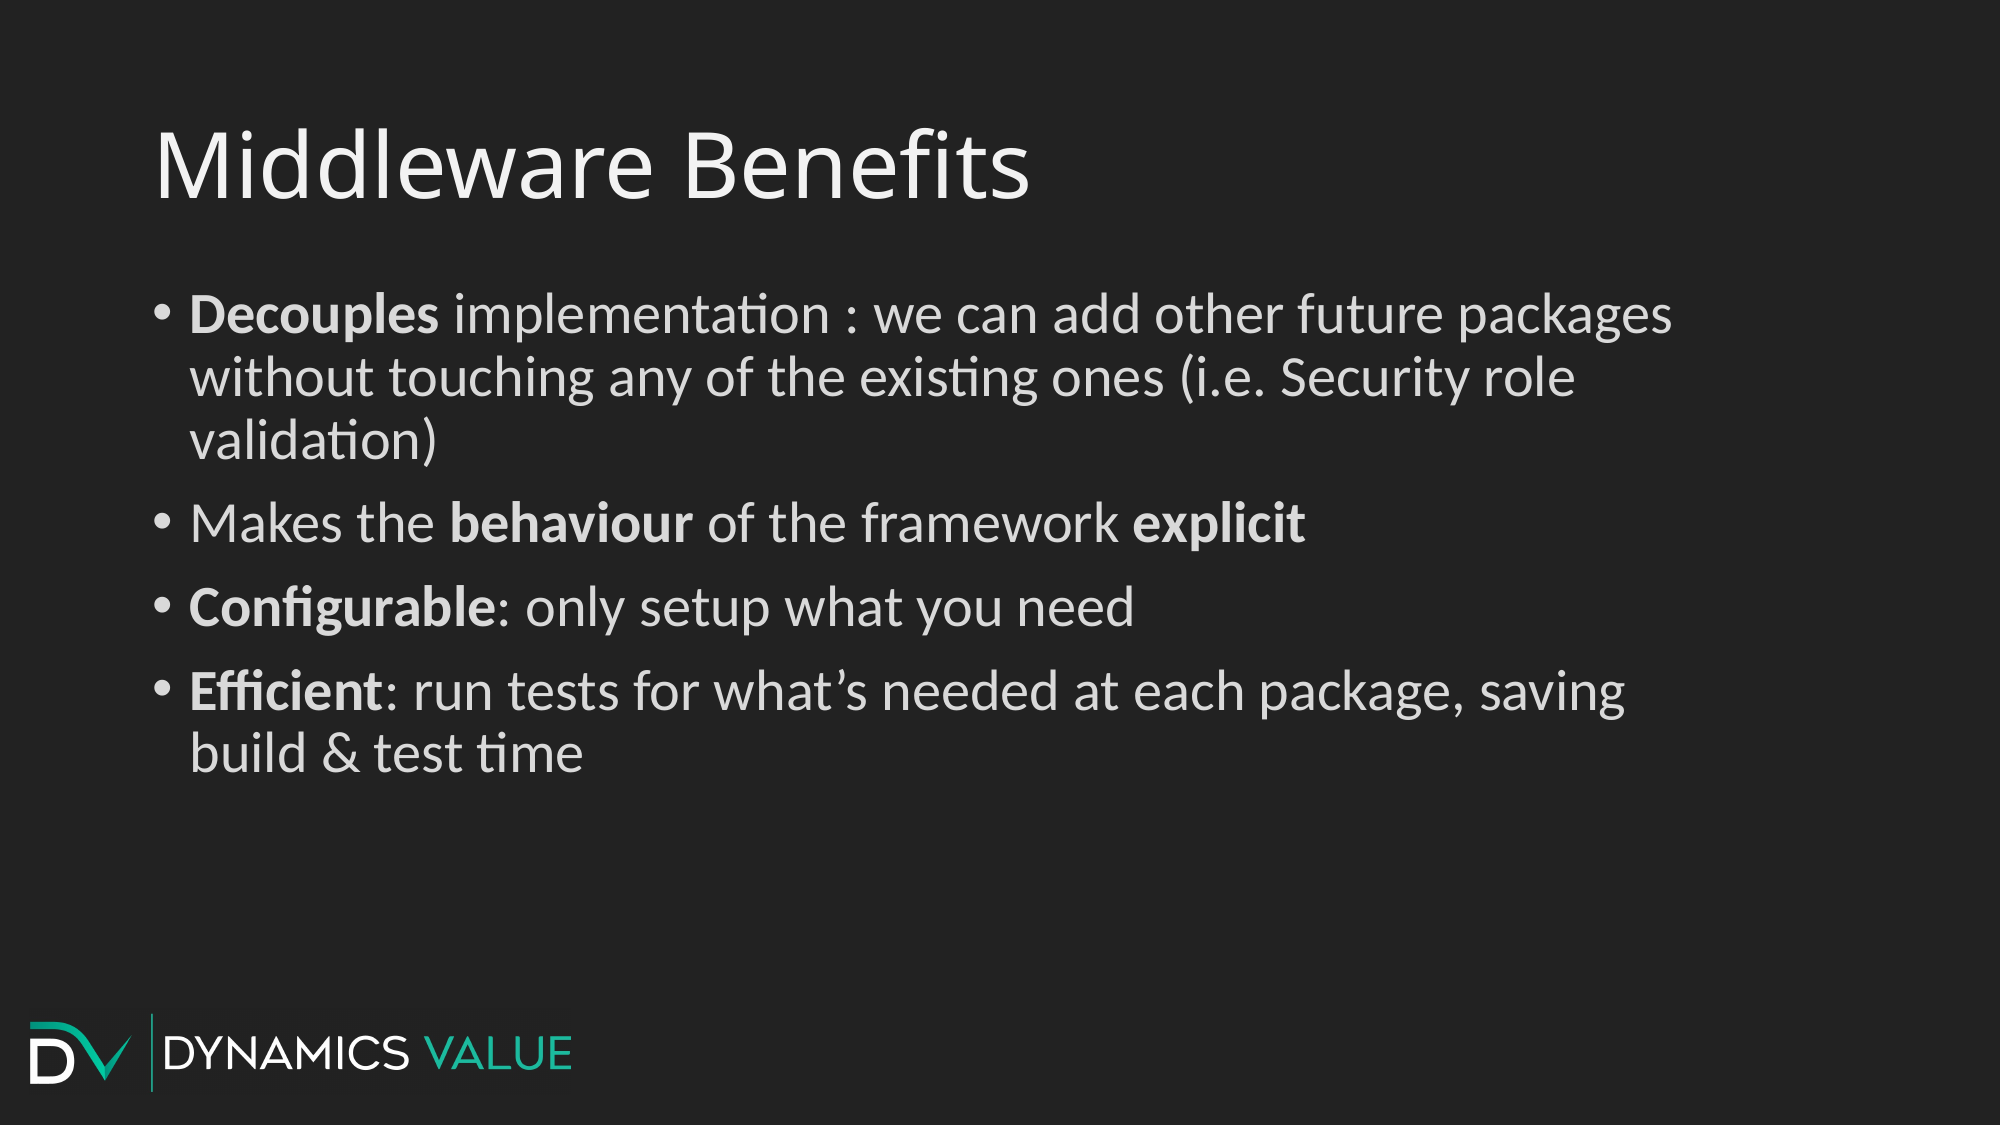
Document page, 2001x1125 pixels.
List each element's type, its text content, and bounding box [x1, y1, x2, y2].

text_box Decouples implementation : we can add other future packages without touching any of the existing ones (i.e. Security role validation) Makes the behaviour of the framework explicit Configurable: only setup what you need Efficient: run tests for what’s needed at each package, saving build & test time [137, 275, 1713, 898]
picture [29, 1008, 571, 1095]
text_box Middleware Benefits [137, 59, 1863, 277]
